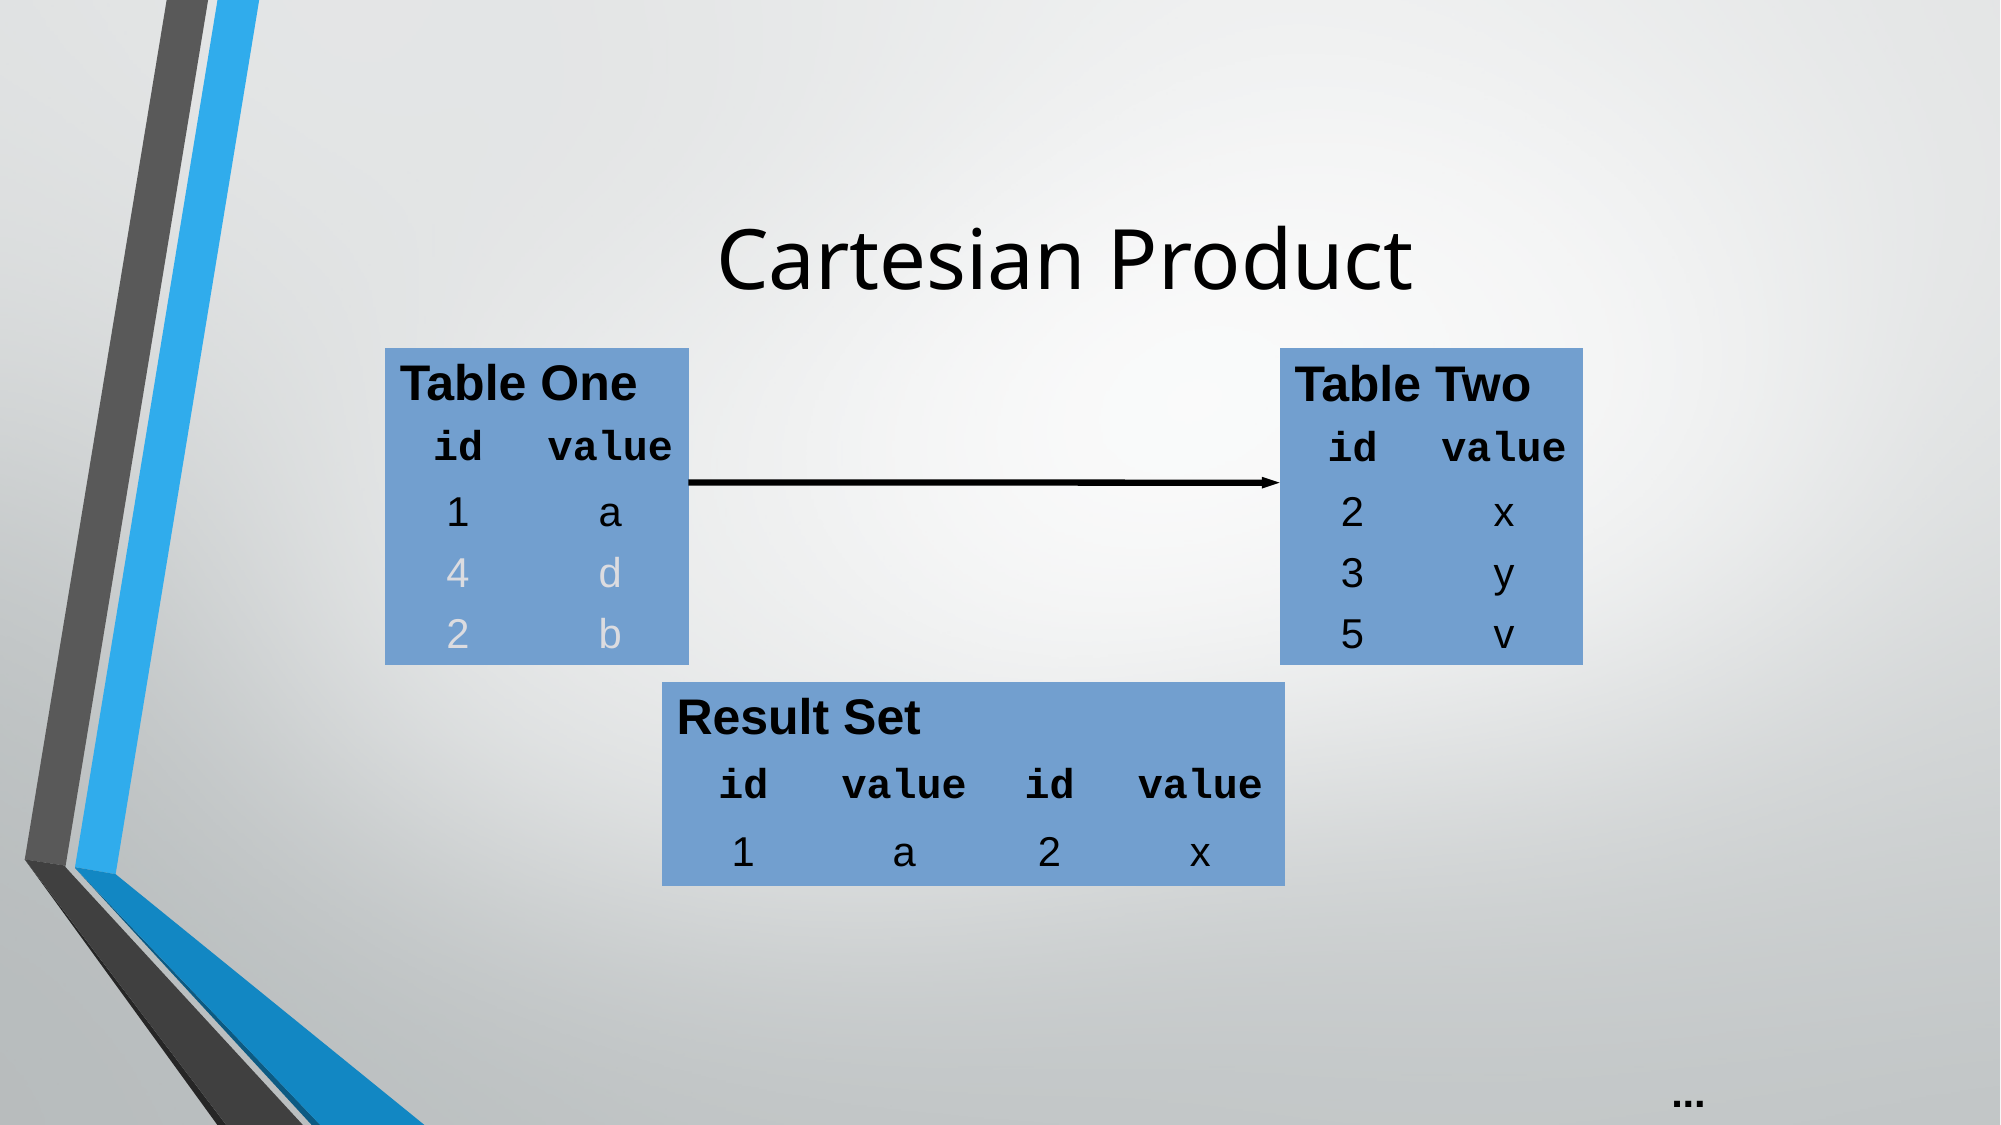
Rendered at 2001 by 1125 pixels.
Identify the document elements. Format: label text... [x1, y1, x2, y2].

table_cell a [825, 821, 984, 886]
table_cell id [984, 757, 1116, 821]
table_cell 2 [984, 821, 1116, 886]
table_cell x [1425, 481, 1583, 542]
table_cell d [531, 542, 689, 603]
table_header Result Set [662, 682, 1285, 757]
table_cell y [1425, 542, 1583, 604]
table_cell x [1116, 821, 1285, 886]
table_cell 4 [385, 542, 531, 603]
table_cell 2 [1280, 481, 1425, 542]
table_header Table One [385, 348, 689, 419]
table_cell id [1280, 419, 1425, 481]
table_cell a [531, 481, 689, 542]
table_cell value [825, 757, 984, 821]
table_cell 5 [1280, 604, 1425, 665]
table_cell 1 [662, 821, 825, 886]
table_cell value [1116, 757, 1285, 821]
table_cell b [531, 603, 689, 665]
title Cartesian Product [243, 112, 1887, 400]
table_cell 1 [385, 481, 531, 542]
text_box ... [1656, 1058, 1722, 1124]
table_cell value [531, 419, 689, 481]
table_cell id [662, 757, 825, 821]
table_cell value [1425, 419, 1583, 481]
table_cell id [385, 419, 531, 481]
table_cell 3 [1280, 542, 1425, 604]
table_header Table Two [1280, 348, 1583, 419]
table_cell 2 [385, 603, 531, 665]
table_cell v [1425, 604, 1583, 665]
